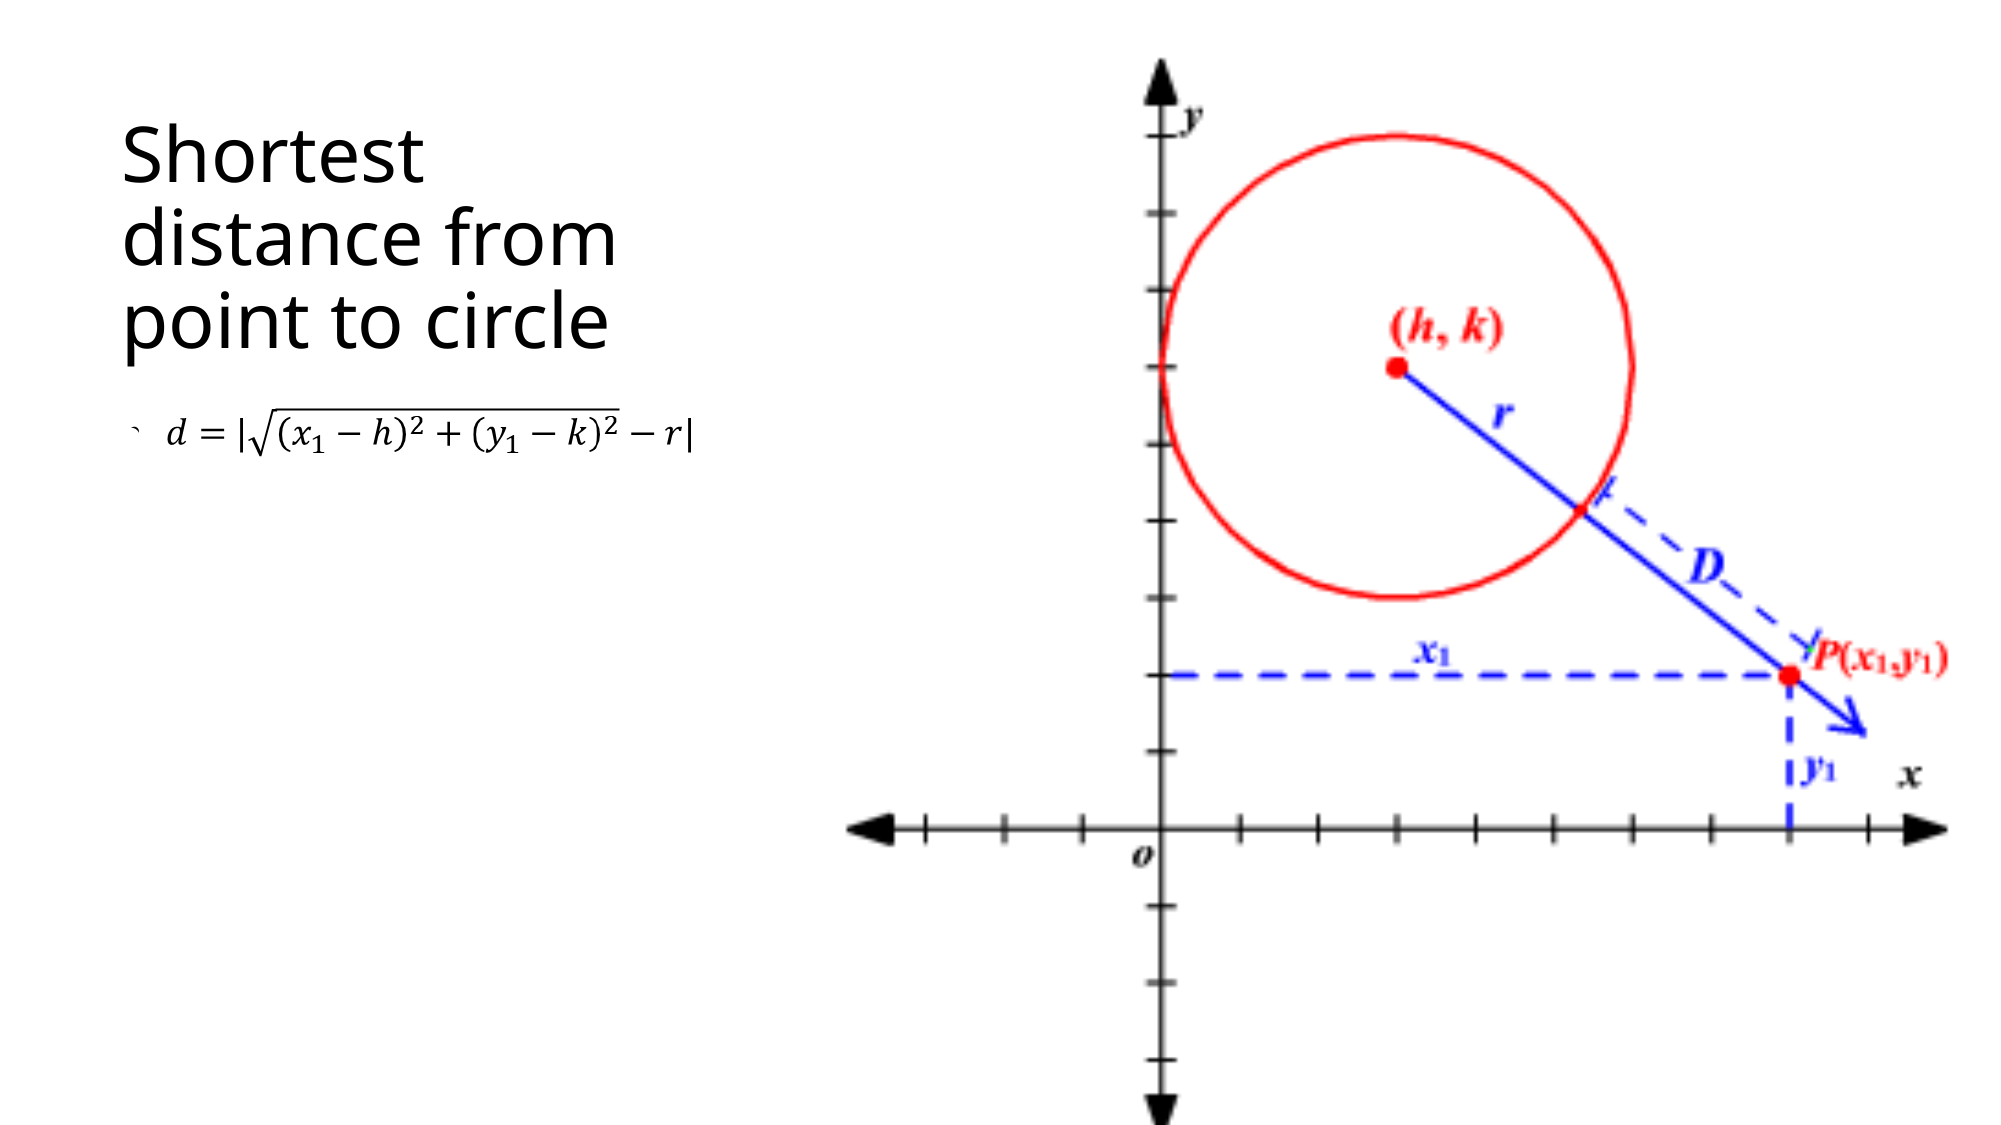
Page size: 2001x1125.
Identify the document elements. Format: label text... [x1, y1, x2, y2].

picture [760, 0, 2000, 1125]
list [106, 399, 719, 1021]
title Shortest distance from point to circle [106, 103, 706, 379]
